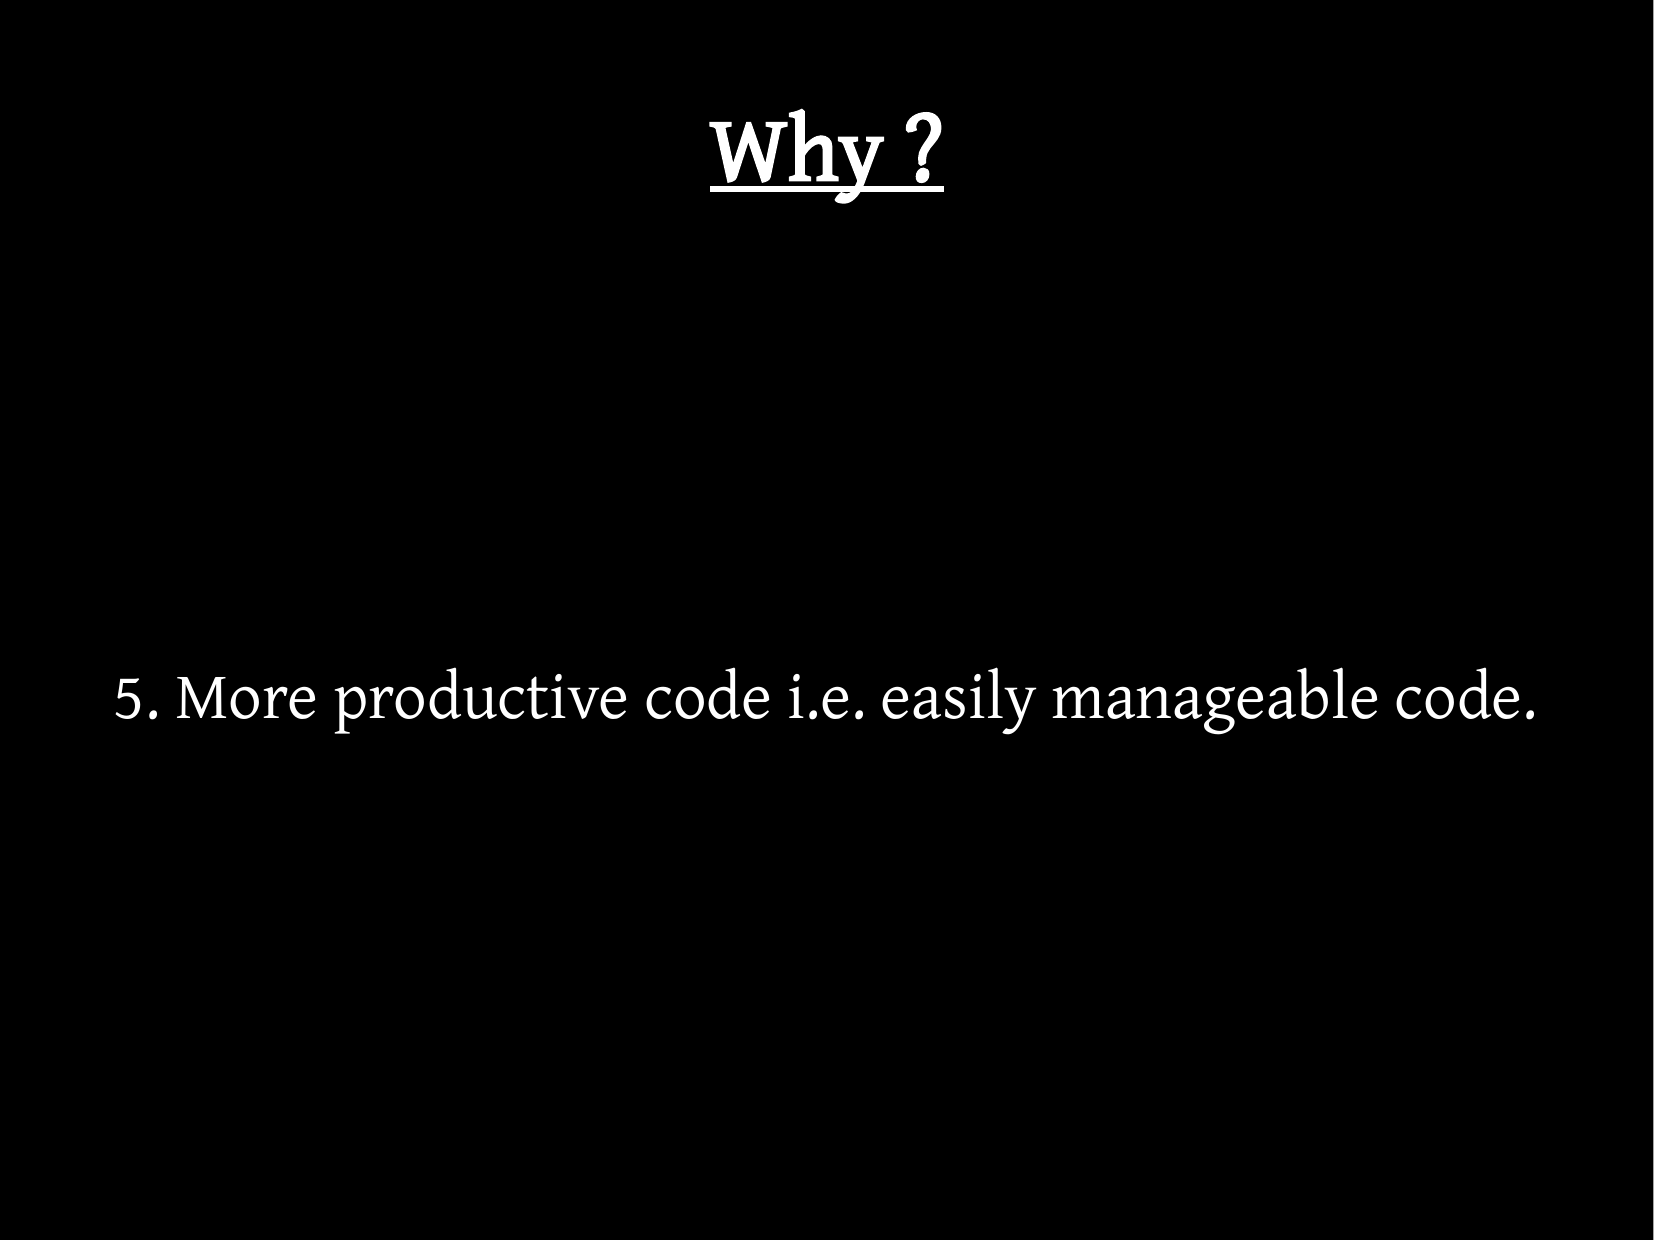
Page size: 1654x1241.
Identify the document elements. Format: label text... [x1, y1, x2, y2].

subtitle 5. More productive code i.e. easily manageable code. [82, 290, 1571, 1109]
title Why ? [82, 49, 1571, 257]
